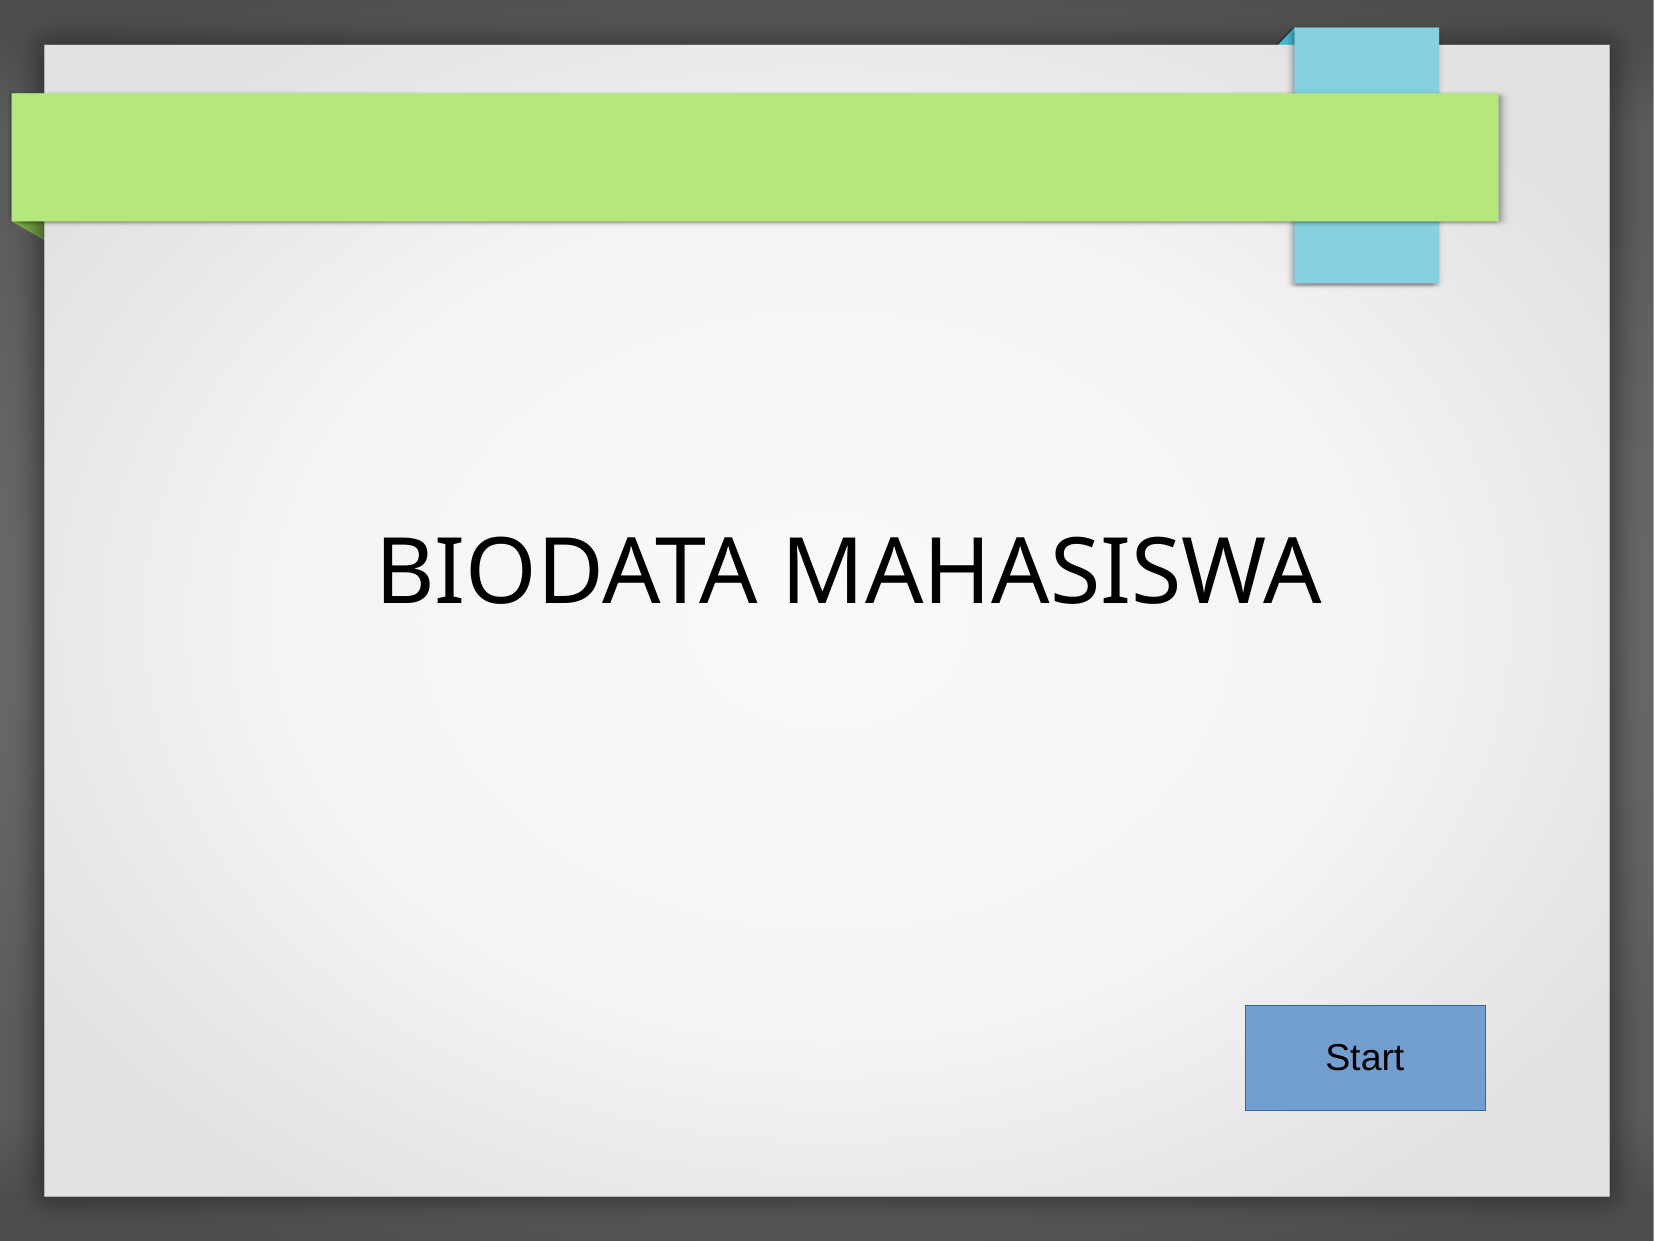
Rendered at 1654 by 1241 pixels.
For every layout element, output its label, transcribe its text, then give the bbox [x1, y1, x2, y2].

text_box Start [1245, 1005, 1486, 1111]
picture [0, 0, 1654, 1241]
title BIODATA MAHASISWA [105, 465, 1594, 673]
